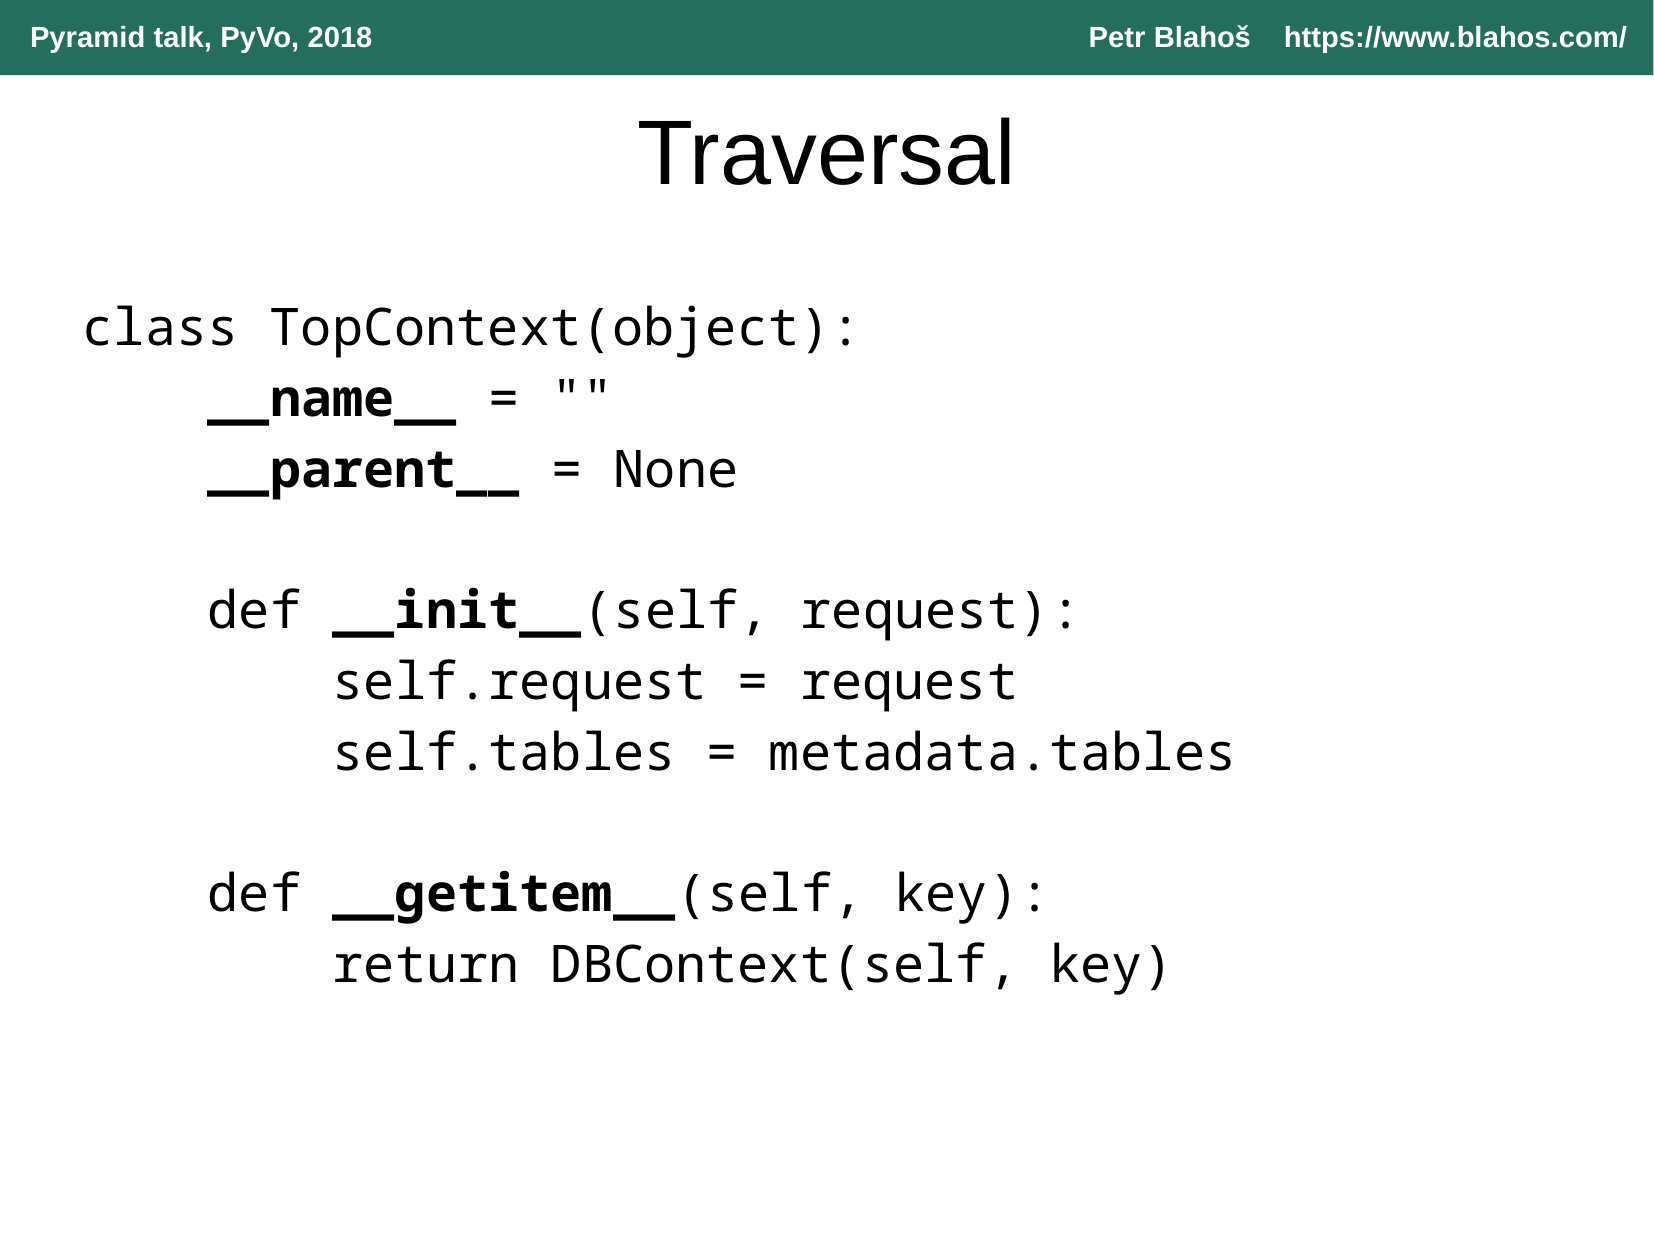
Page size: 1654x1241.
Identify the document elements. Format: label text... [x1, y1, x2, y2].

list class TopContext(object): __name__ = "" __parent__ = None def __init__(self, request): self.request = request self.tables = metadata.tables def __getitem__(self, key): return DBContext(self, key) [82, 290, 1571, 1010]
title Traversal [82, 49, 1571, 257]
